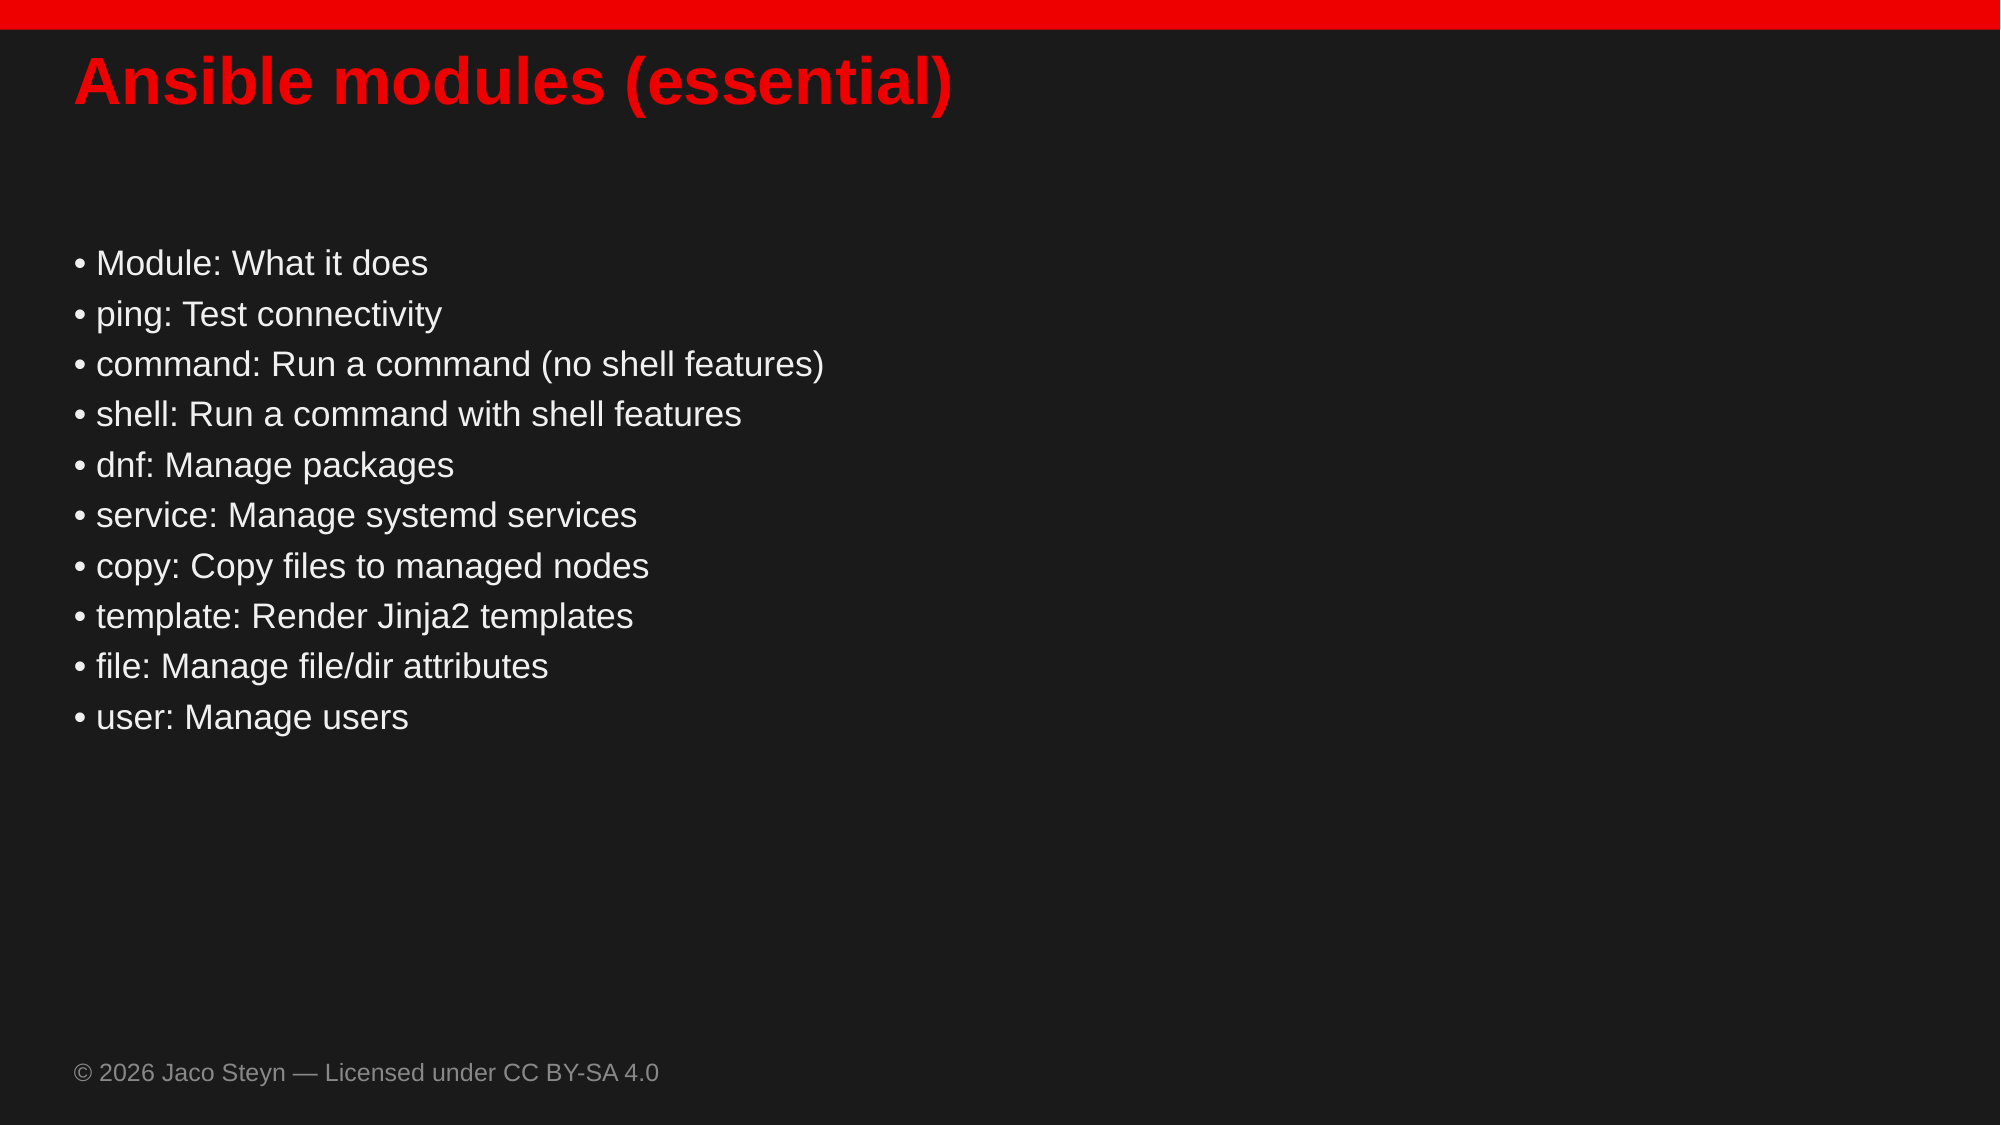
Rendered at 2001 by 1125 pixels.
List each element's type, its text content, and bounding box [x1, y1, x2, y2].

text_box © 2026 Jaco Steyn — Licensed under CC BY-SA 4.0 [59, 1051, 1942, 1093]
text_box • Module: What it does • ping: Test connectivity • command: Run a command (no shell features) • shell: Run a command with shell features • dnf: Manage packages • service: Manage systemd services • copy: Copy files to managed nodes • template: Render Jinja2 templates • file: Manage file/dir attributes • user: Manage users [59, 236, 1942, 1037]
text_box Ansible modules (essential) [59, 36, 1942, 208]
text_box [0, 0, 2001, 30]
